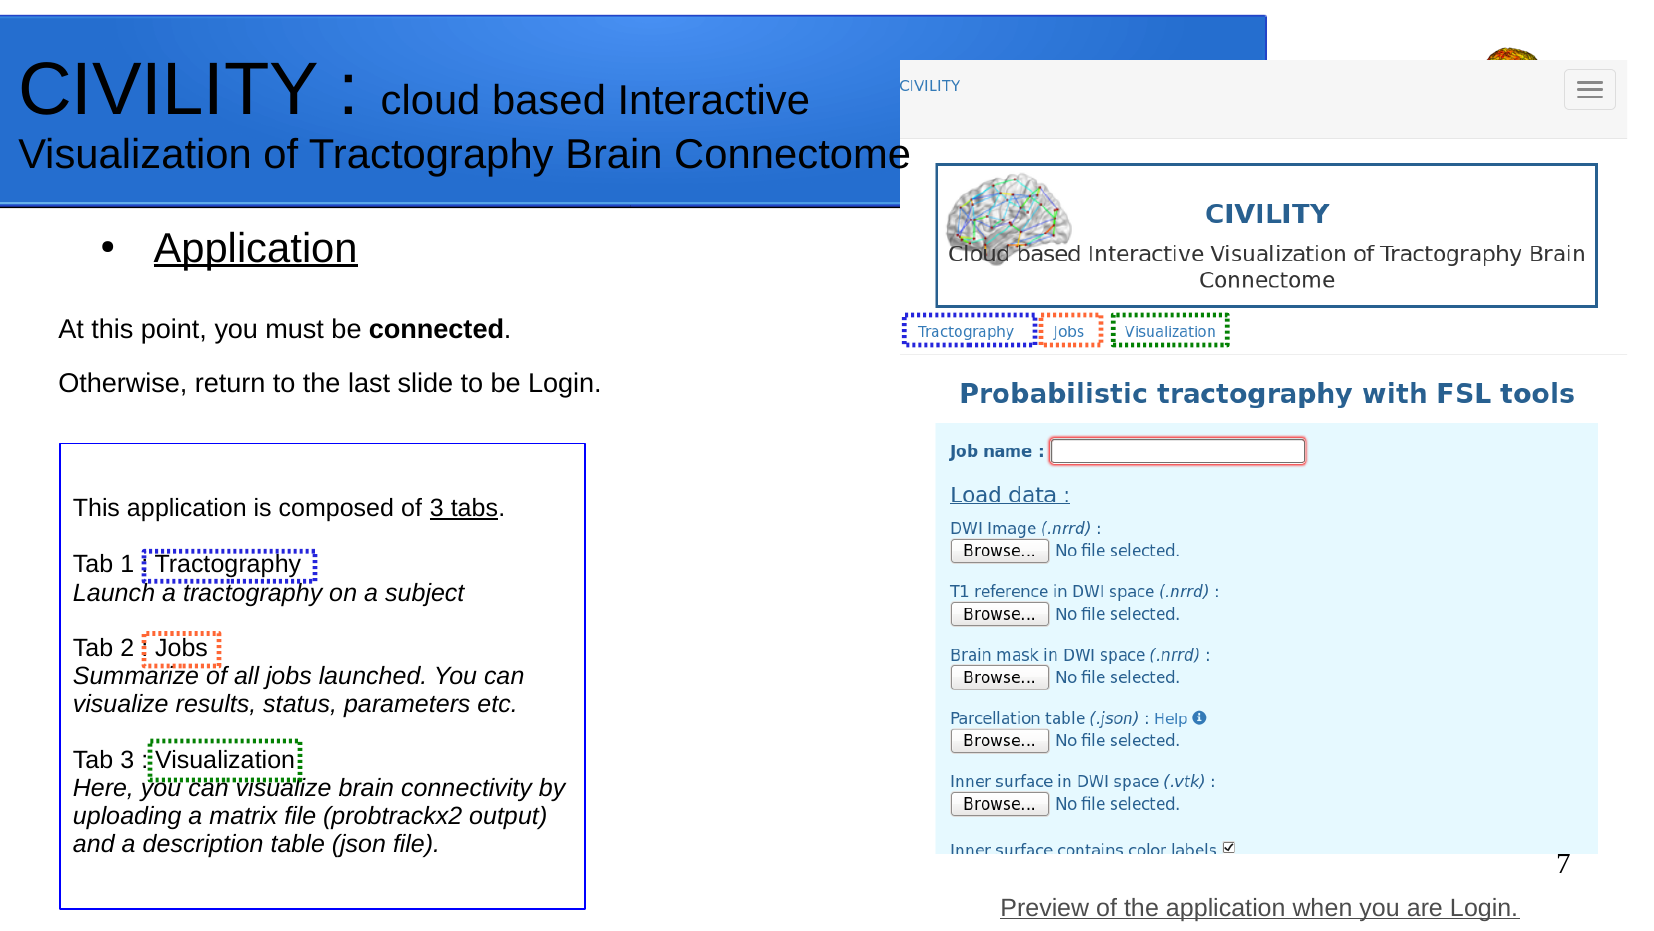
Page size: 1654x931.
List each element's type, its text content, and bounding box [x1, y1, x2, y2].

title CIVILITY : cloud based Interactive Visualization of Tractography Brain Connectome [18, 35, 961, 189]
list Application [82, 224, 900, 764]
text_box Preview of the application when you are Login. [960, 870, 1561, 931]
picture [0, 13, 1628, 854]
text_box At this point, you must be connected. Otherwise, return to the last slide to be Login. [0, 313, 796, 436]
text_box This application is composed of 3 tabs. Tab 1 : Tractography Launch a tractography on a subject Tab 2 : Jobs Summarize of all jobs launched. You can visualize results, status, parameters etc. Tab 3 : Visualization Here, you can visualize brain connectivity by uploading a matrix file (probtrackx2 output) and a description table (json file). [60, 443, 586, 909]
